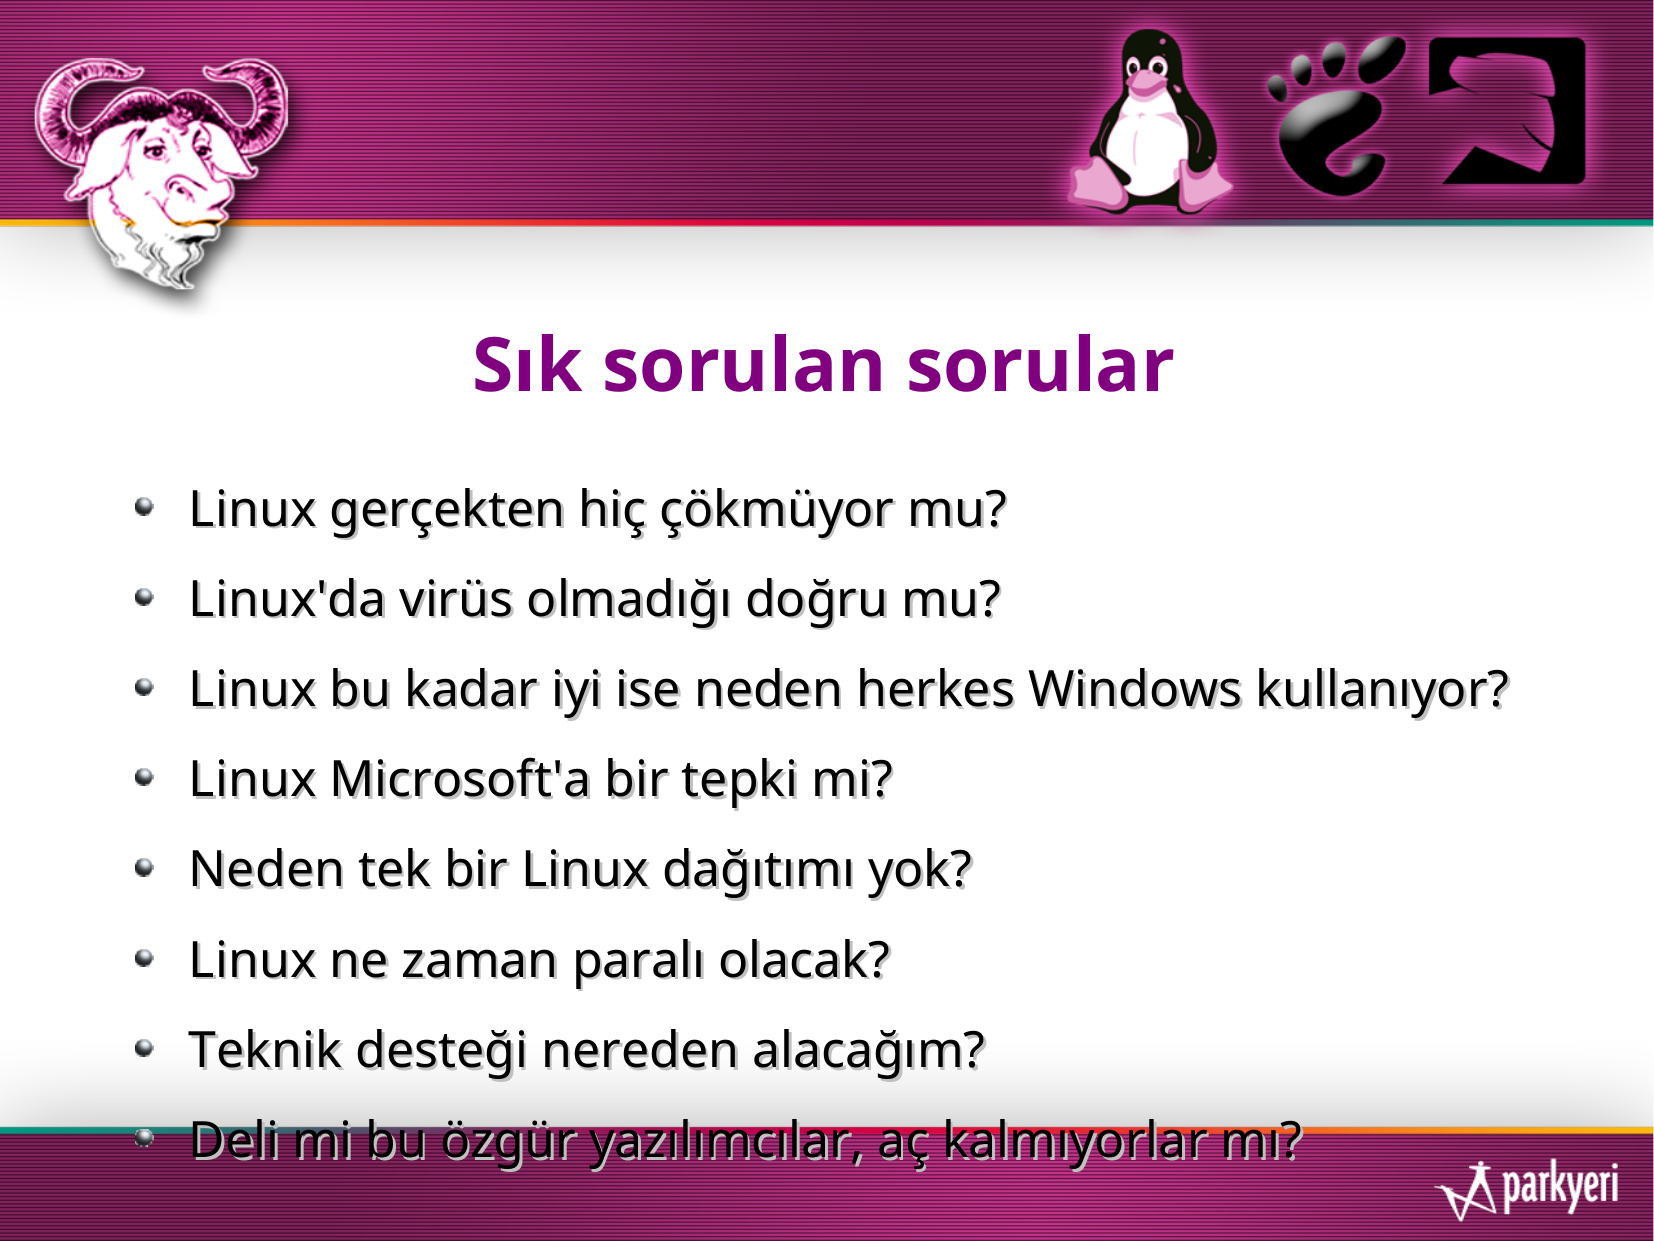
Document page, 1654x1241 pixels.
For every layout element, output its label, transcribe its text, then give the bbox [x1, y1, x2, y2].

list Linux gerçekten hiç çökmüyor mu? Linux'da virüs olmadığı doğru mu? Linux bu kadar iyi ise neden herkes Windows kullanıyor? Linux Microsoft'a bir tepki mi? Neden tek bir Linux dağıtımı yok? Linux ne zaman paralı olacak? Teknik desteği nereden alacağım? Deli mi bu özgür yazılımcılar, aç kalmıyorlar mı? [118, 472, 1531, 1103]
picture [0, 0, 1654, 1241]
title Sık sorulan sorular [118, 295, 1531, 429]
